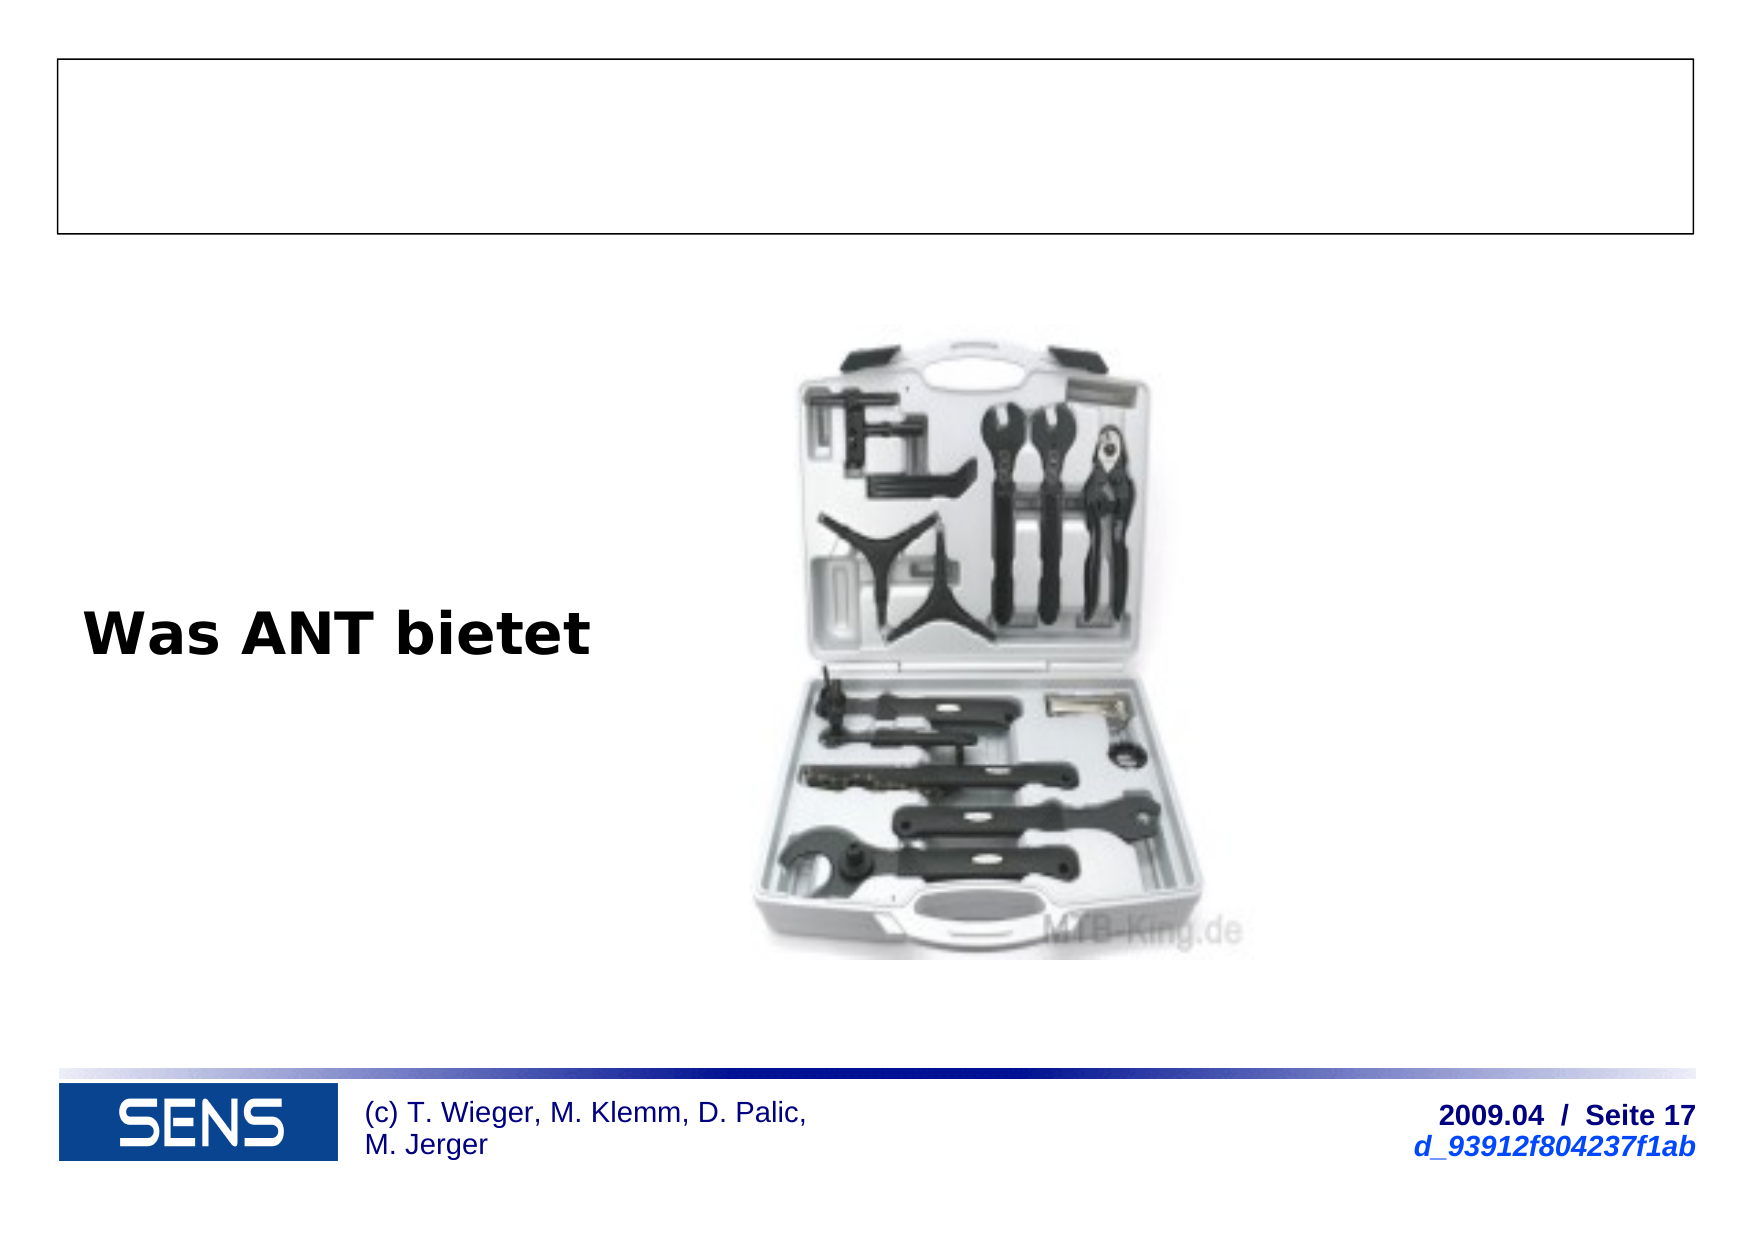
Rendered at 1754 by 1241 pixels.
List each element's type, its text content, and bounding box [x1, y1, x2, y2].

list Was ANT bietet [71, 272, 1693, 1038]
picture [707, 324, 1255, 960]
picture [59, 1068, 1696, 1079]
picture [59, 1083, 338, 1161]
